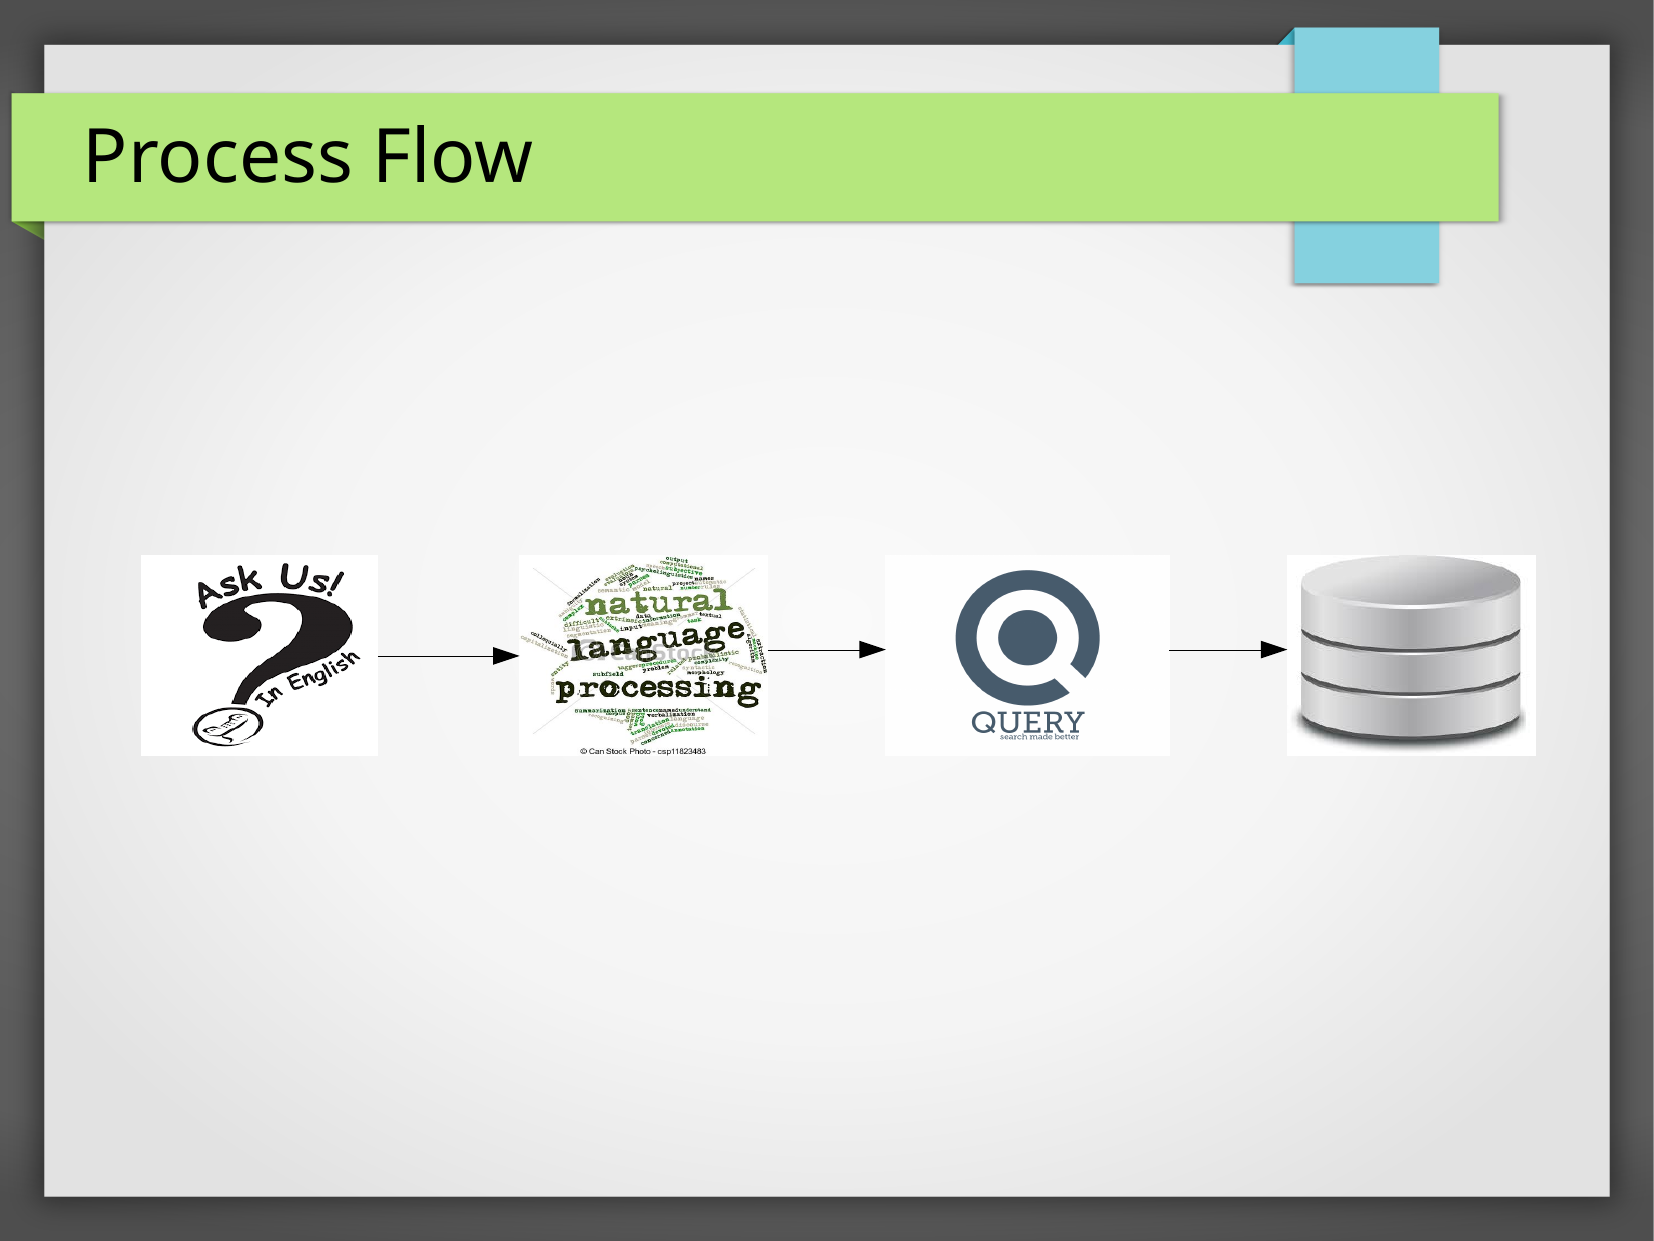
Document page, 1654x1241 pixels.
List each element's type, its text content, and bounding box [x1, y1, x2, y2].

text_box [265, 657, 520, 886]
title Process Flow [82, 94, 1264, 213]
picture [0, 0, 1654, 1241]
